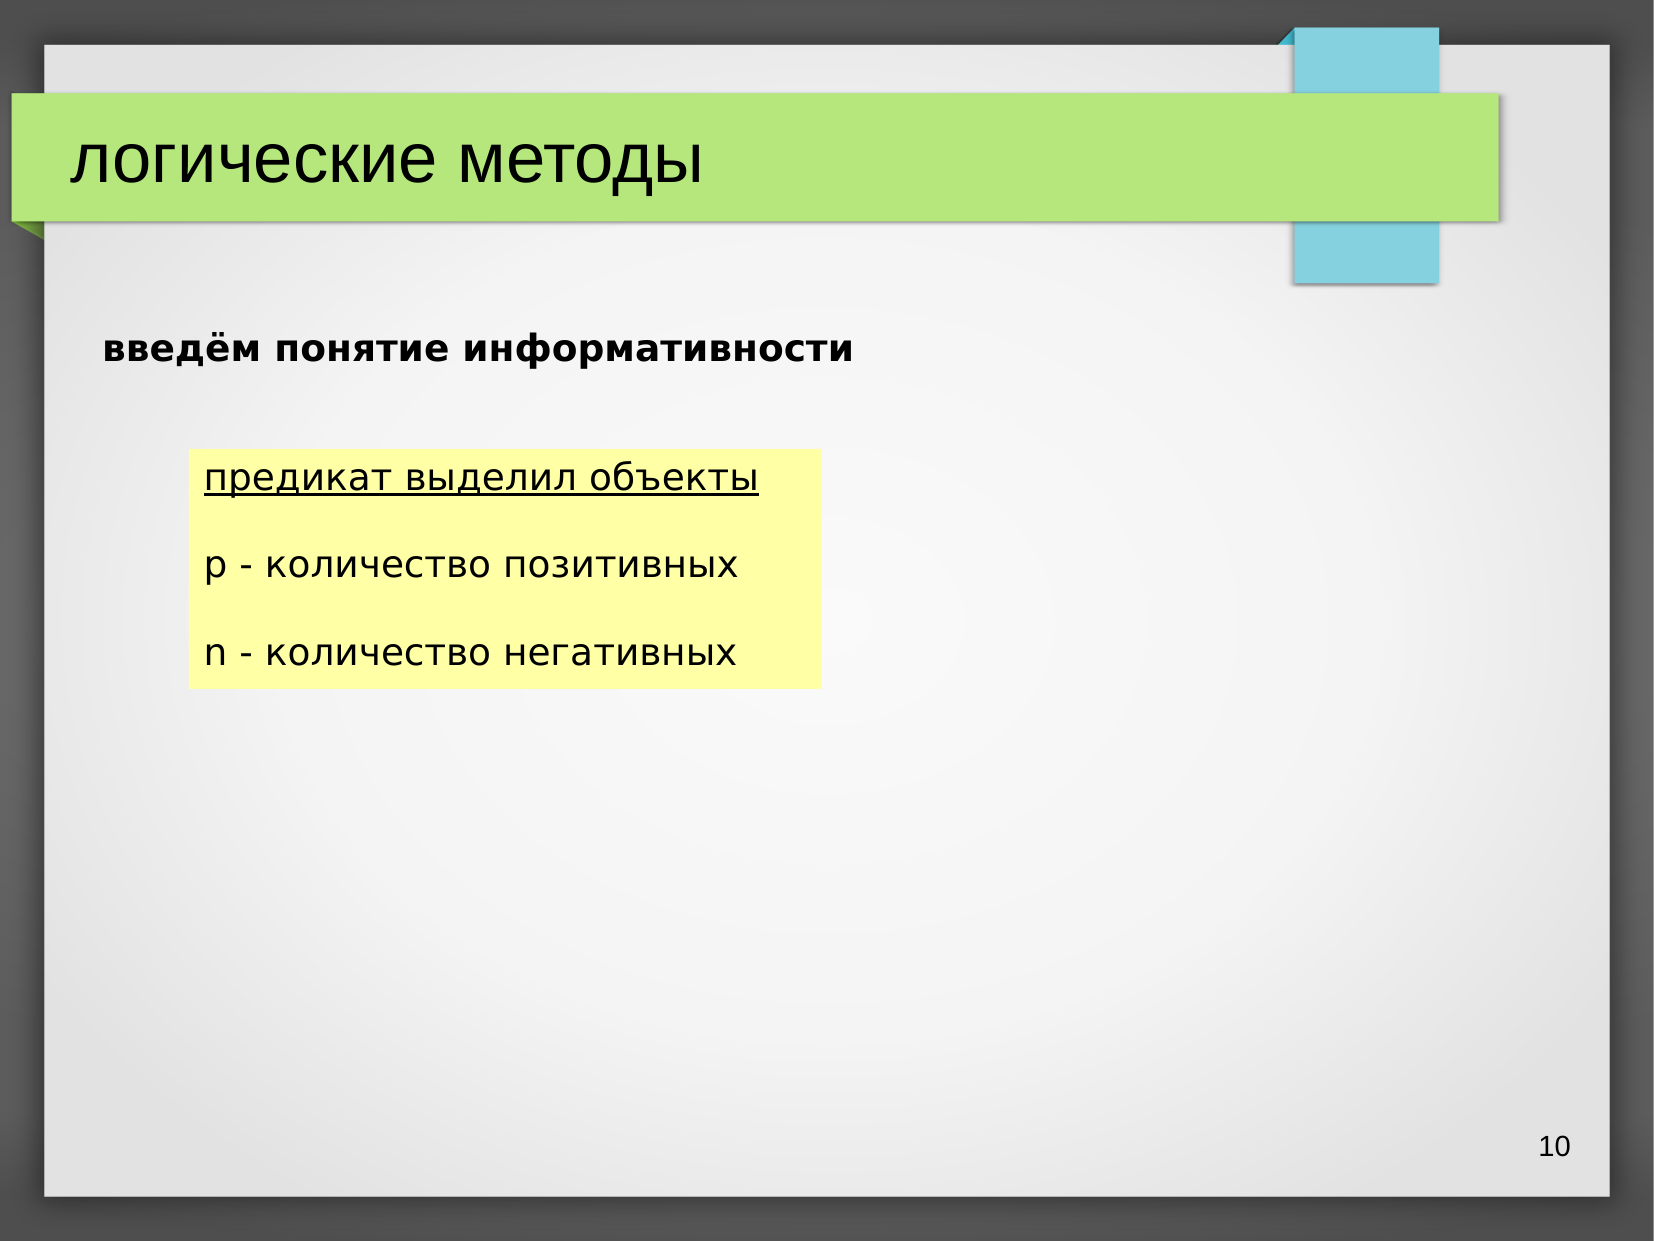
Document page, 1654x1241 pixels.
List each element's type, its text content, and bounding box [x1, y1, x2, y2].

text_box предикат выделил объекты p - количество позитивных n - количество негативных [188, 448, 822, 689]
title логические методы [70, 118, 1205, 199]
text_box введём понятие информативности [87, 318, 1075, 414]
picture [0, 0, 1654, 1241]
